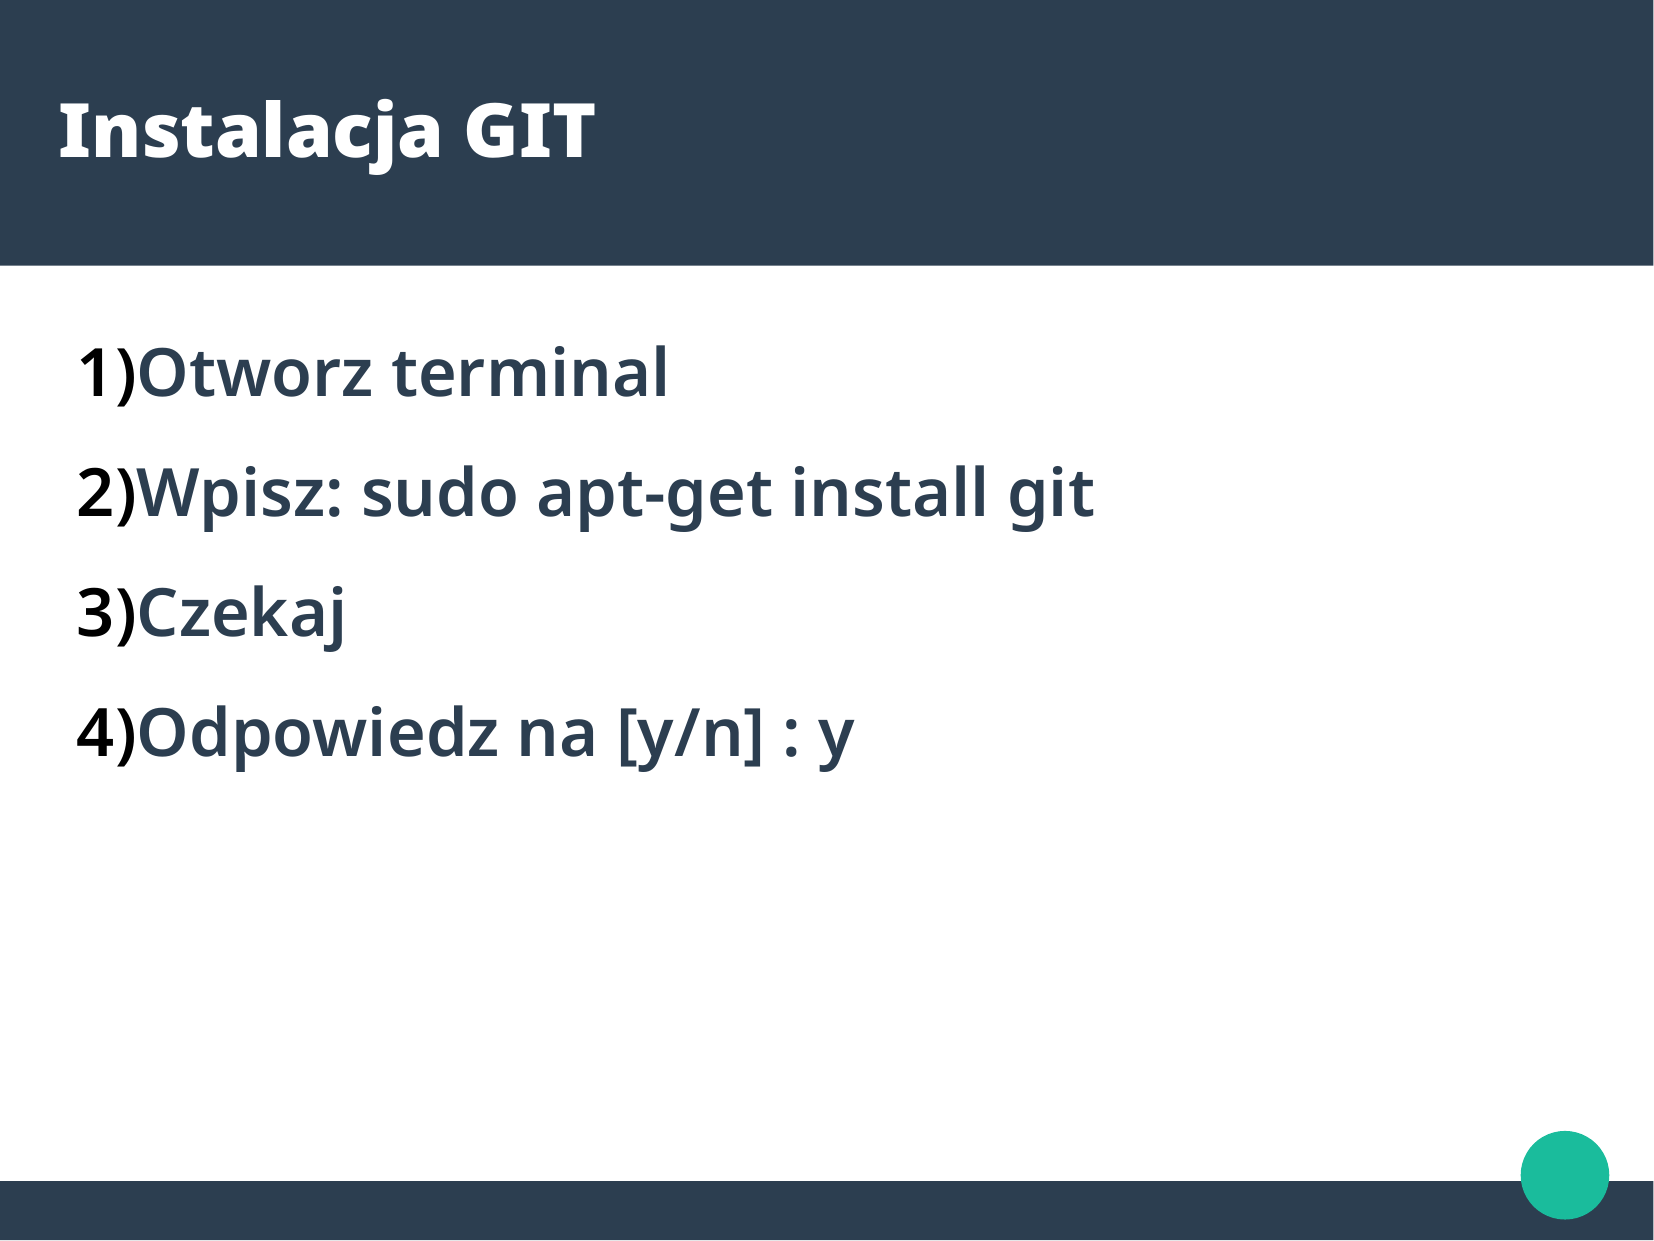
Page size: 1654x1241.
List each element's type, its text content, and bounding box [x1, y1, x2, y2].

list Otworz terminal Wpisz: sudo apt-get install git Czekaj Odpowiedz na [y/n] : y [59, 324, 1595, 1152]
title Instalacja GIT [59, 49, 1595, 207]
